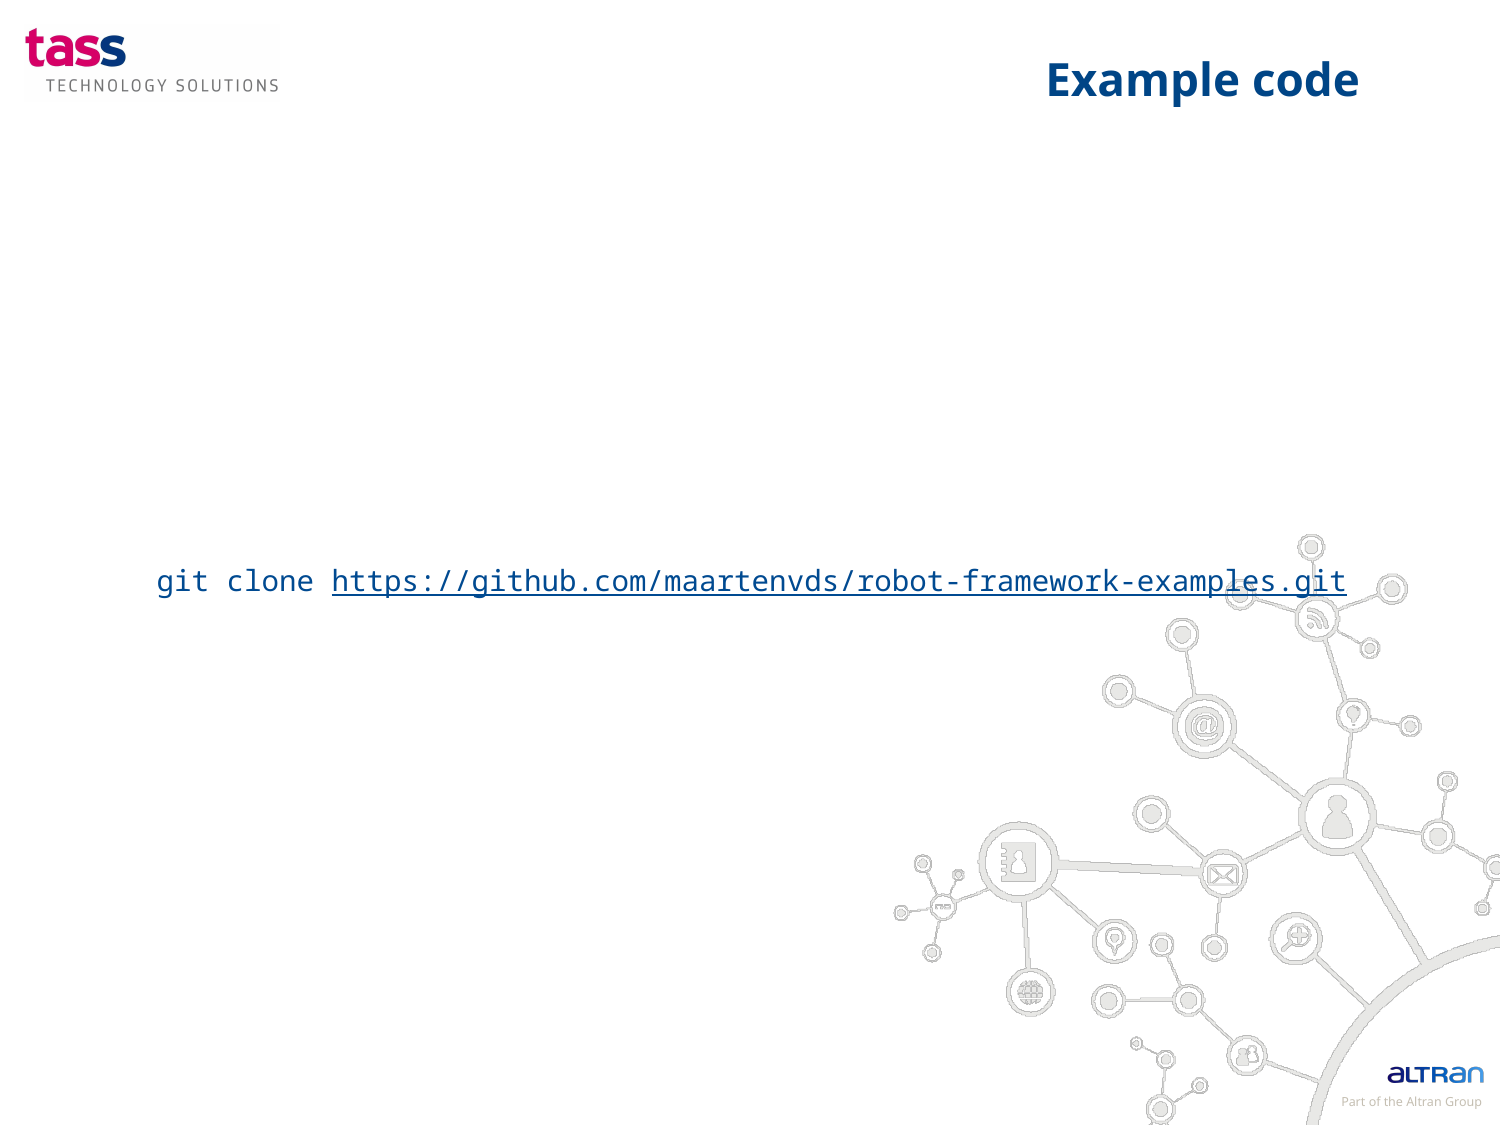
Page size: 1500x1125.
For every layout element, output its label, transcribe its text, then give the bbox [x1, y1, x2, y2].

list git clone https://github.com/maartenvds/robot-framework-examples.git [56, 515, 1447, 610]
picture [24, 24, 280, 102]
title Example code [336, 30, 1375, 126]
picture [1385, 1064, 1485, 1087]
